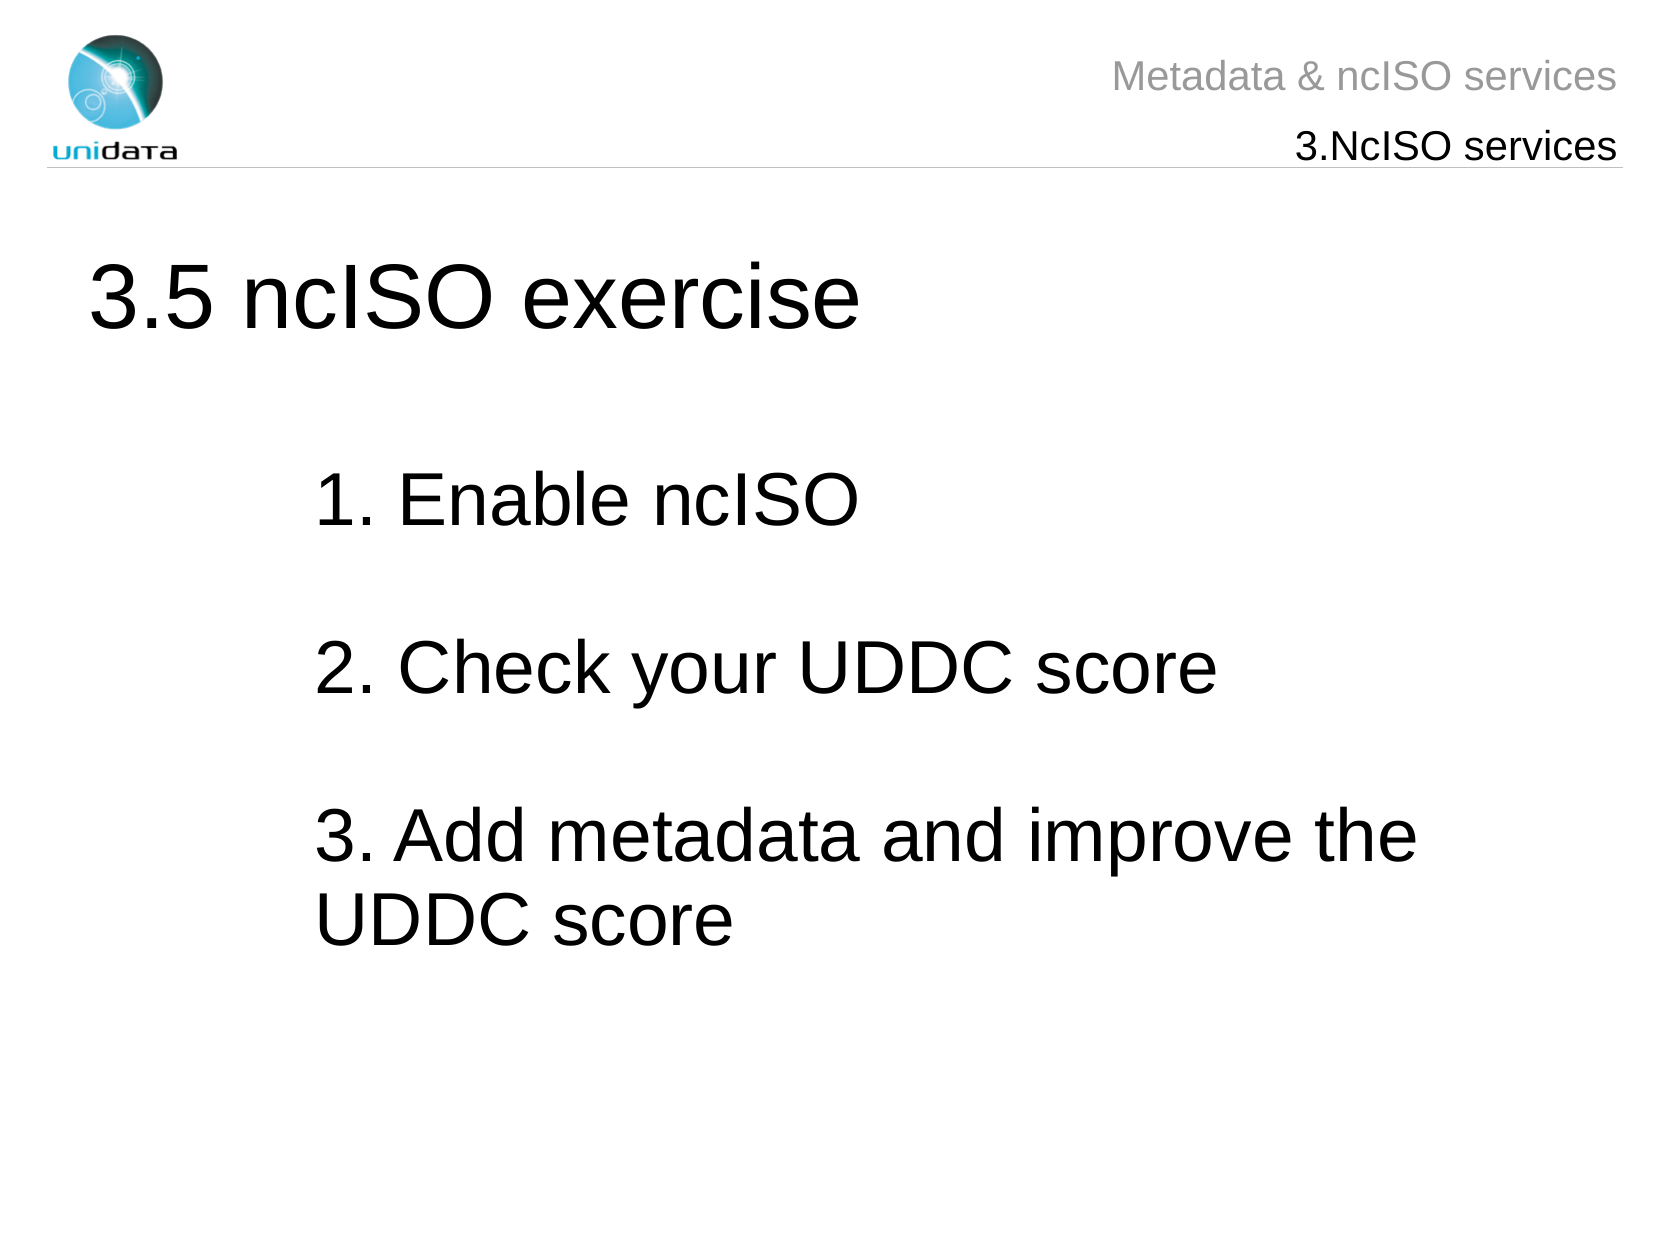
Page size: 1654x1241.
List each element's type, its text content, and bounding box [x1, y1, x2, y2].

title 3.5 ncISO exercise [88, 168, 1577, 375]
picture [41, 23, 188, 174]
title Metadata & ncISO services 3.NcISO services [980, 41, 1618, 158]
text_box 1. Enable ncISO 2. Check your UDDC score 3. Add metadata and improve the UDDC score [300, 450, 1501, 969]
